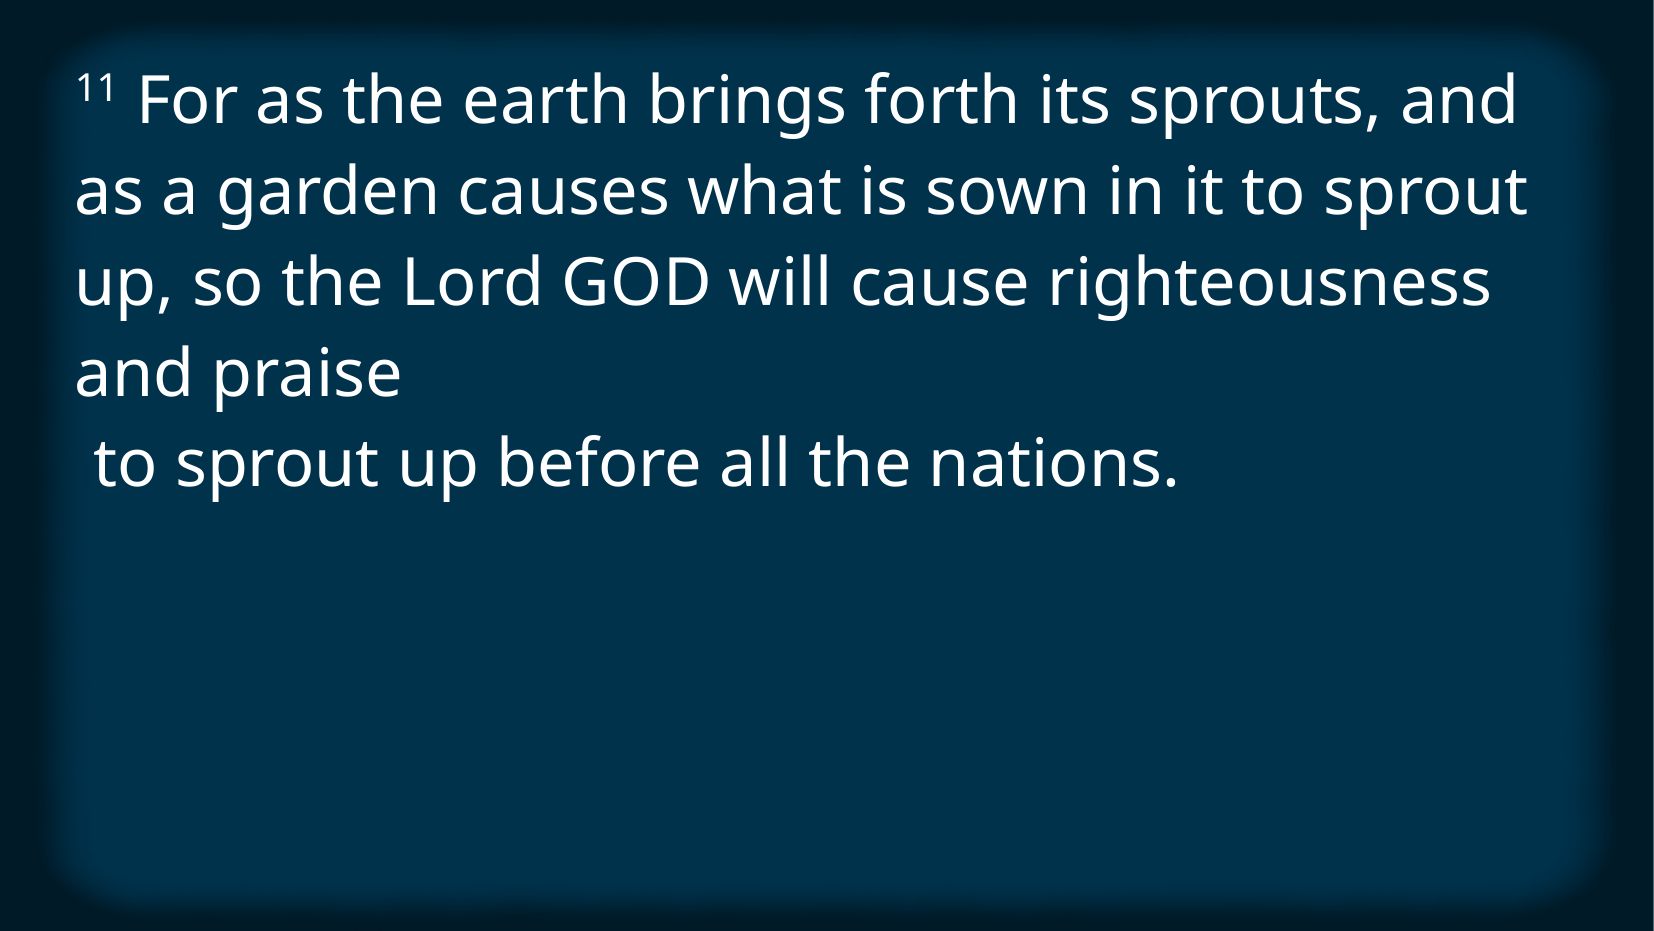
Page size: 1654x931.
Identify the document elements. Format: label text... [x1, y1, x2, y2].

picture [0, 0, 1654, 931]
text_box 11 For as the earth brings forth its sprouts, and as a garden causes what is sown in it to sprout up, so the Lord GOD will cause righteousness and praise to sprout up before all the nations. [60, 45, 1591, 504]
